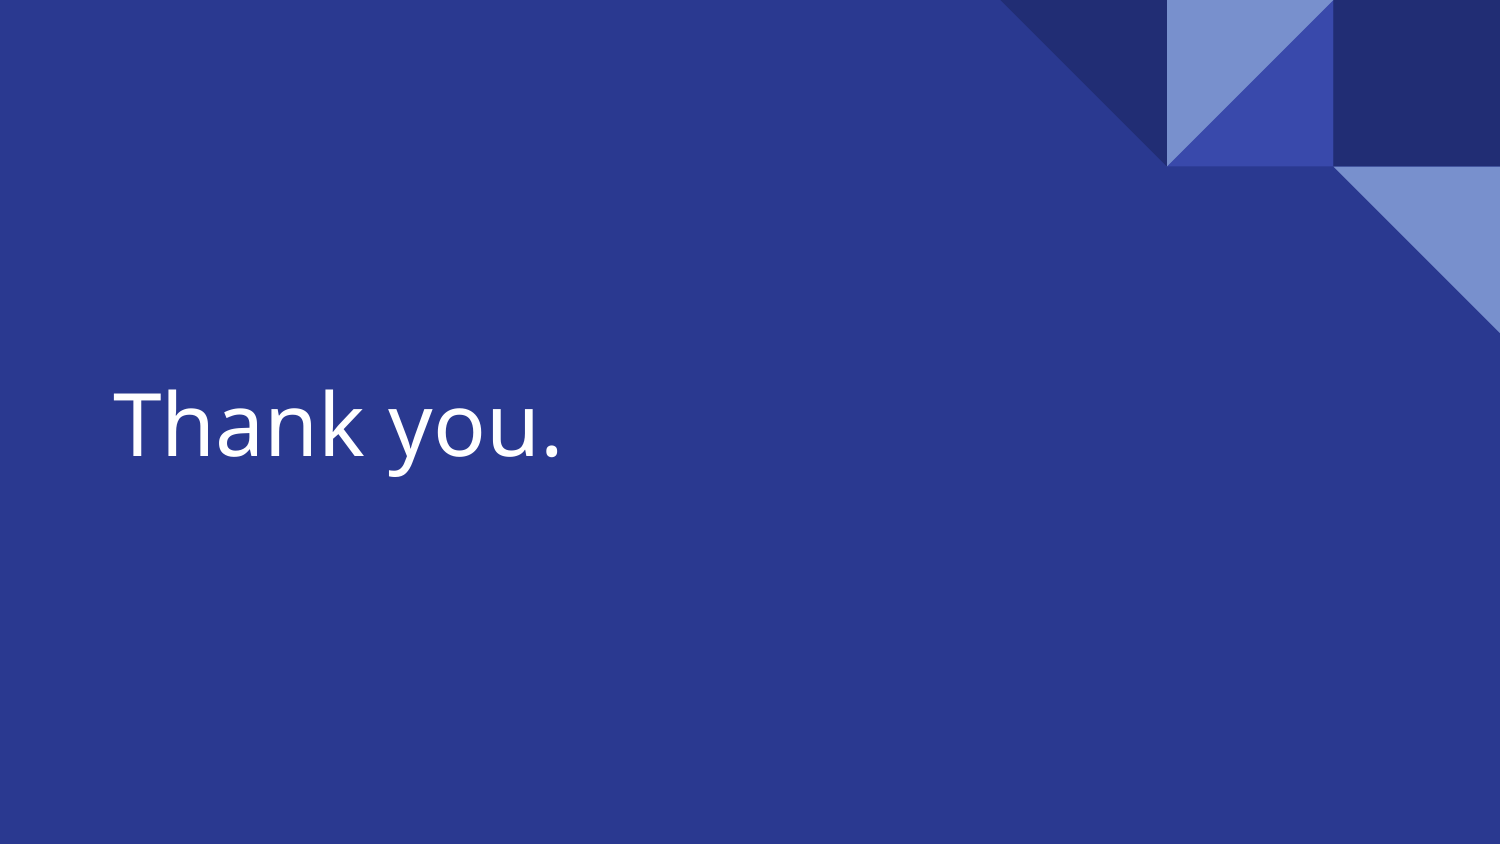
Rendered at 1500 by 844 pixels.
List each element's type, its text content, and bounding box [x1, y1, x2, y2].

title Thank you. [98, 353, 1447, 491]
